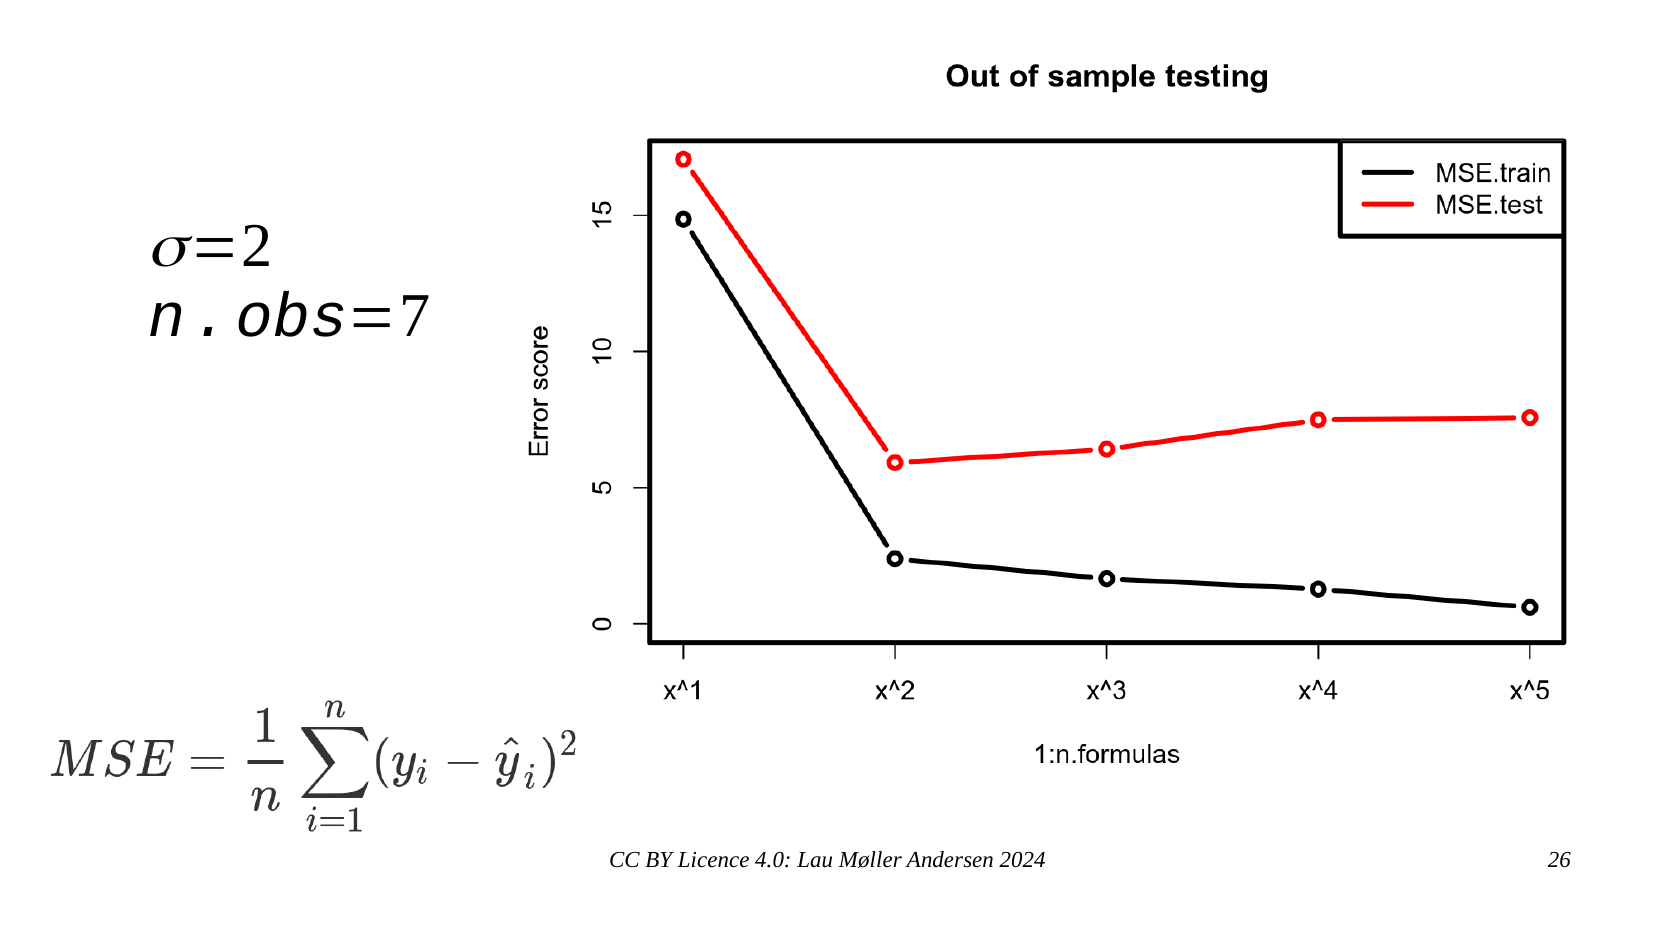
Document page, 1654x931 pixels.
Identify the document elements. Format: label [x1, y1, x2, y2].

picture [47, 10, 1630, 839]
chart [141, 209, 438, 355]
